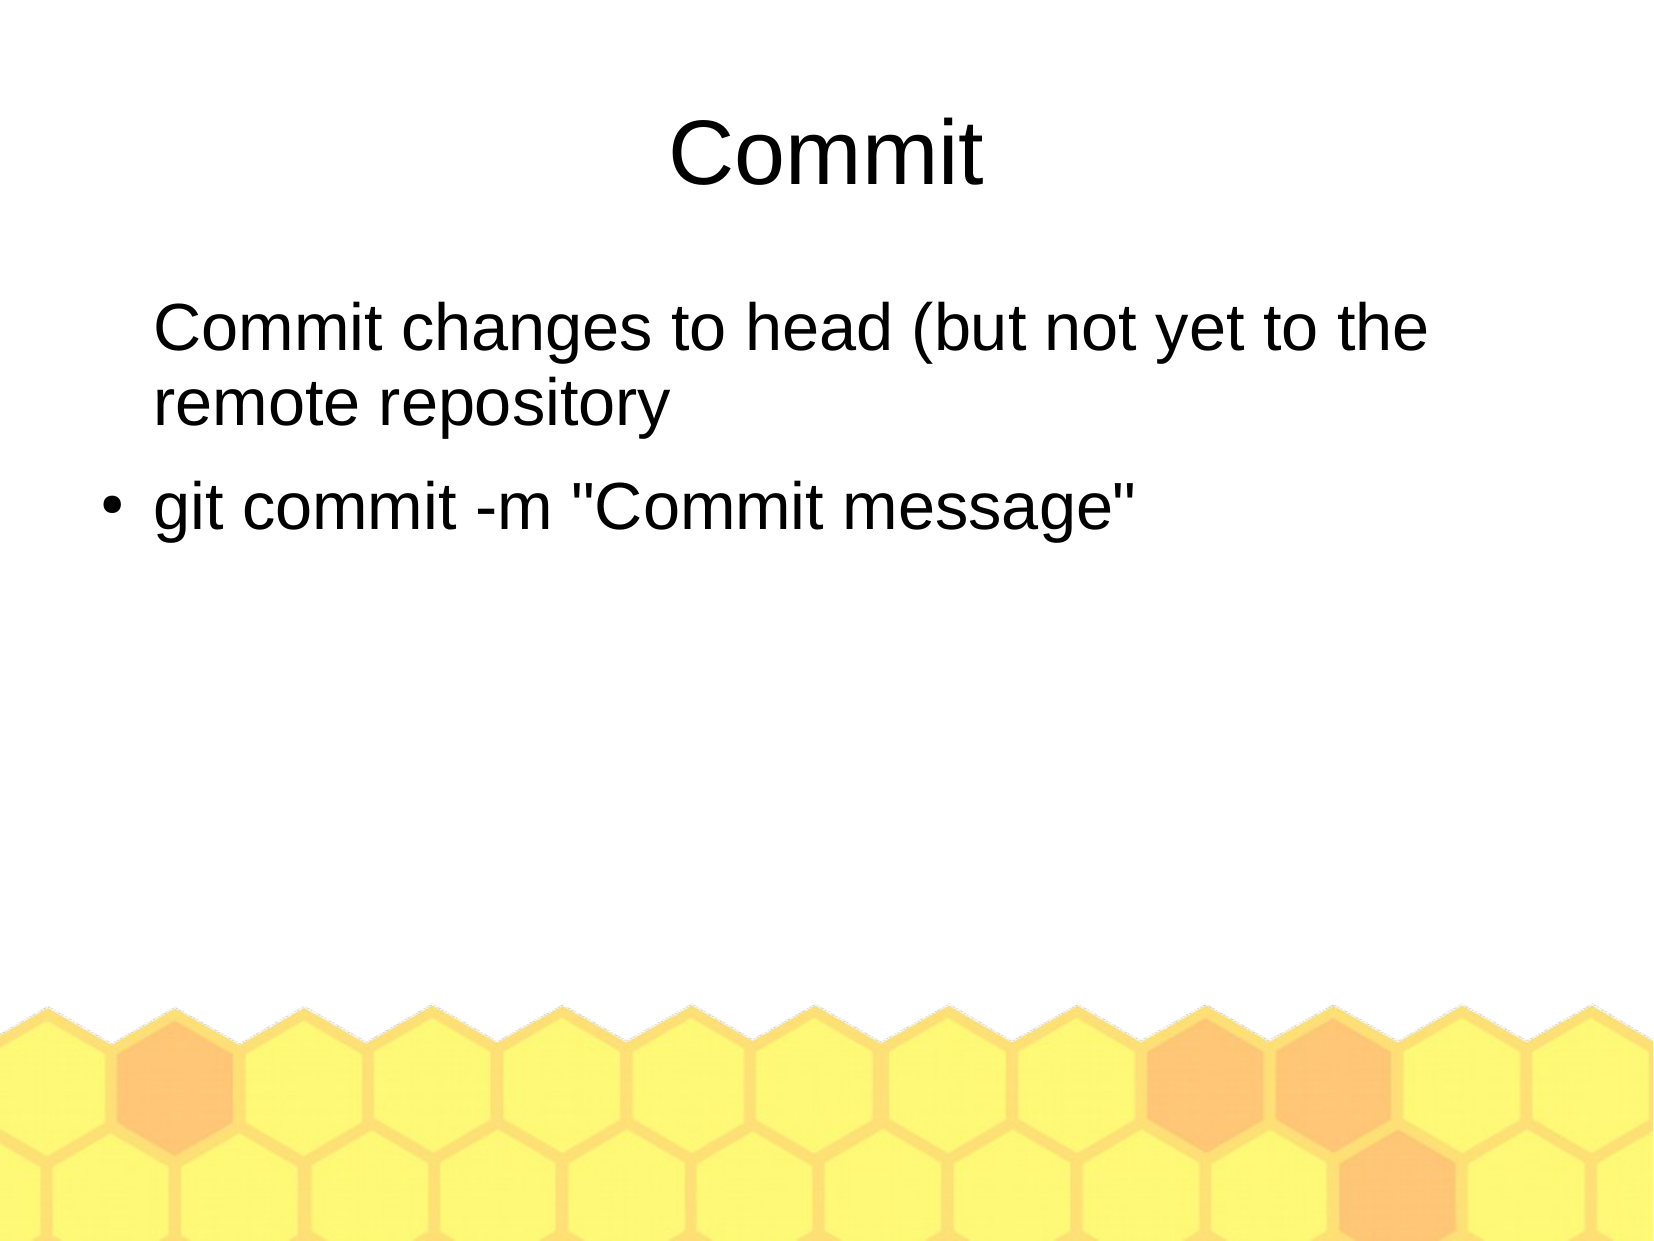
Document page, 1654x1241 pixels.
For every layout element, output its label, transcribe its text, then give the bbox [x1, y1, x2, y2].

picture [0, 1001, 1654, 1241]
list Commit changes to head (but not yet to the remote repository git commit -m "Commit message" [82, 290, 1571, 1010]
title Commit [82, 49, 1571, 257]
